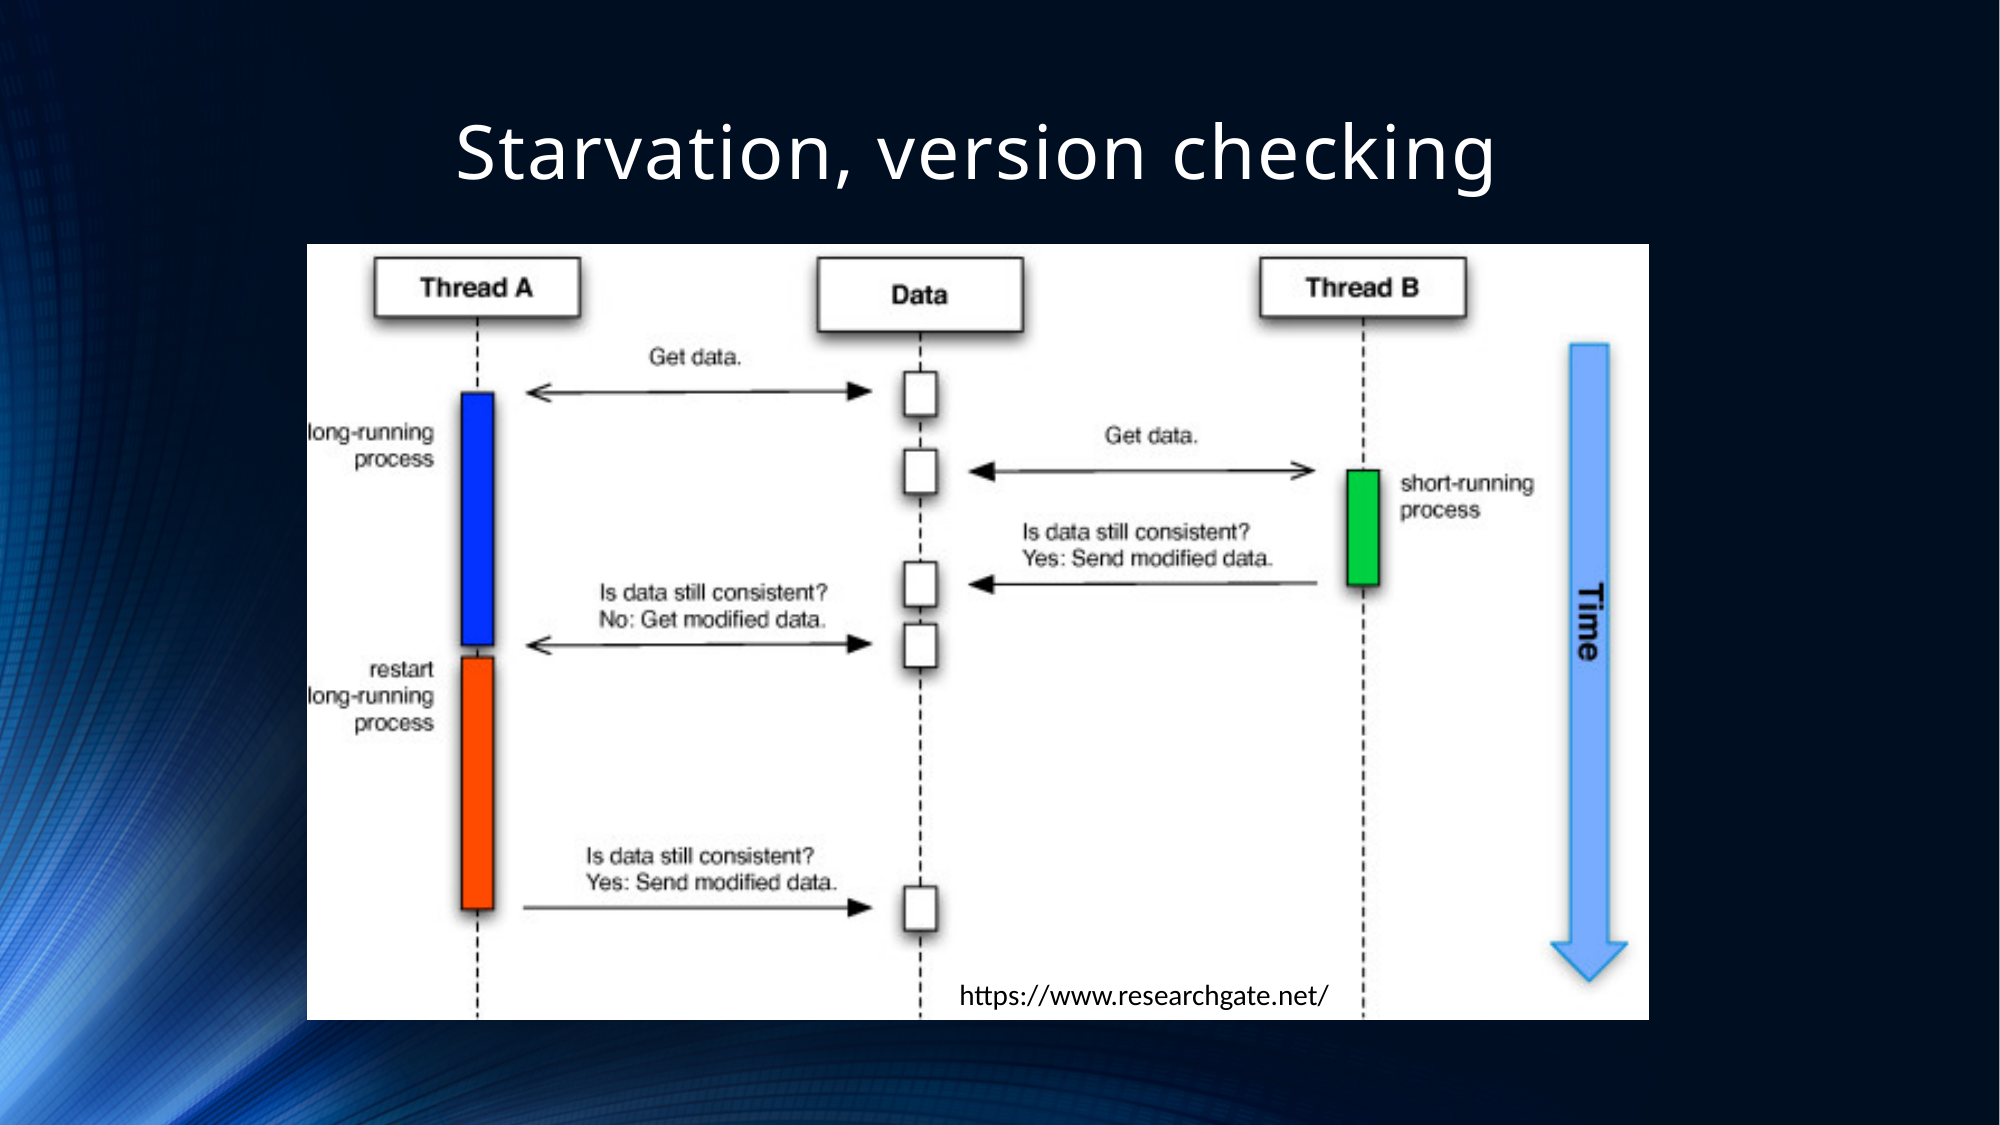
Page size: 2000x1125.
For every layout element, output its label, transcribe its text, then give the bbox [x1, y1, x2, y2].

picture [307, 244, 1649, 1020]
title Starvation, version checking [227, 68, 1728, 204]
text_box https://www.researchgate.net/ [944, 968, 1356, 1020]
